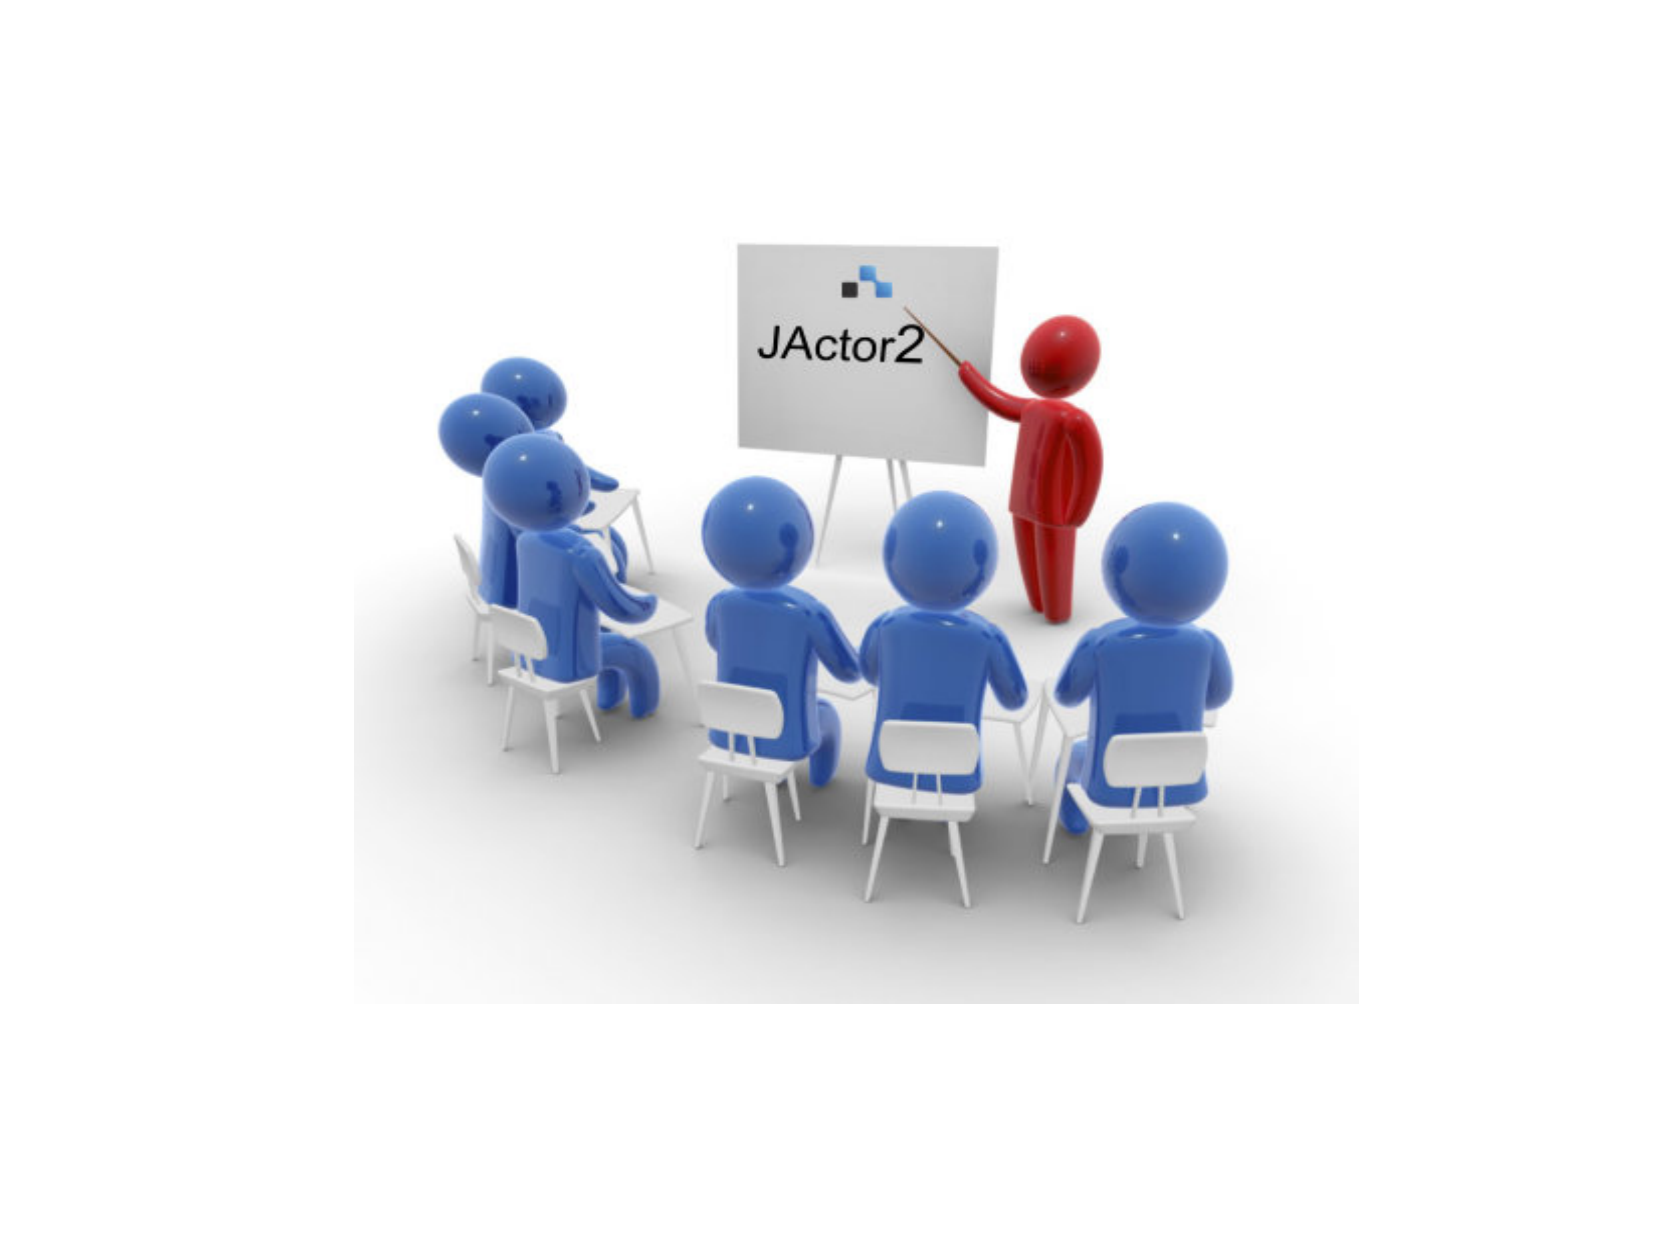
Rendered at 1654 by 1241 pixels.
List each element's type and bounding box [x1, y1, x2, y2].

picture [354, 177, 1359, 1004]
